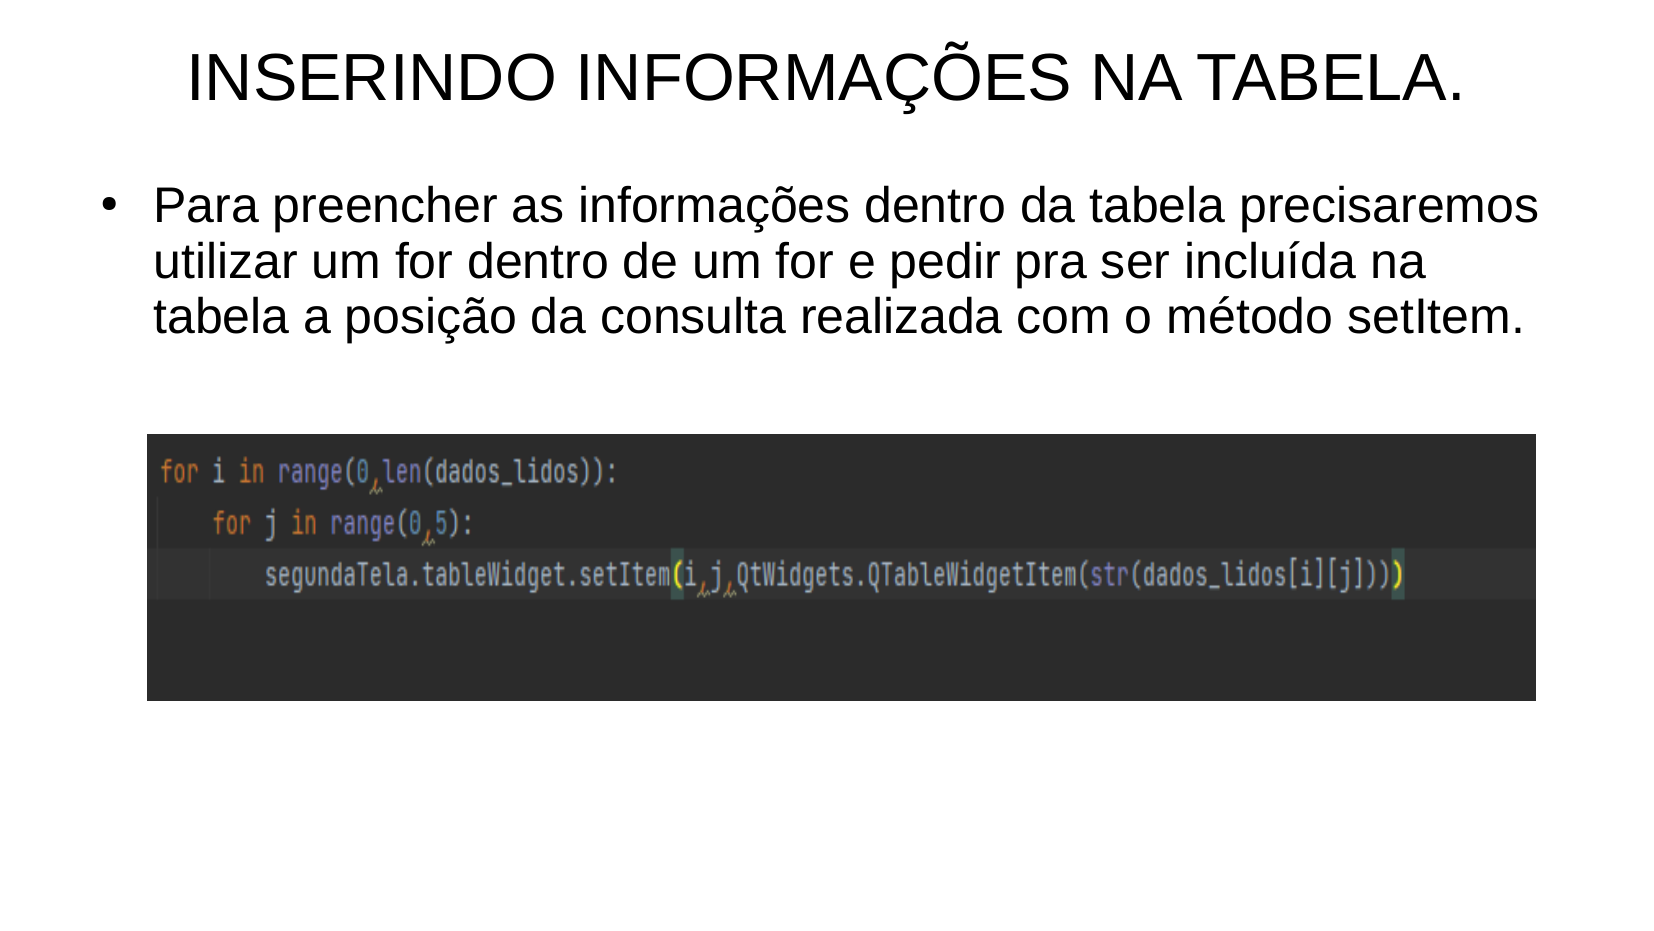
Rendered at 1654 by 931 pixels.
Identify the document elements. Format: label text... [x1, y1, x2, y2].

title INSERINDO INFORMAÇÕES NA TABELA. [82, 0, 1571, 156]
list Para preencher as informações dentro da tabela precisaremos utilizar um for dentro de um for e pedir pra ser incluída na tabela a posição da consulta realizada com o método setItem. [82, 177, 1571, 435]
picture [147, 434, 1536, 702]
